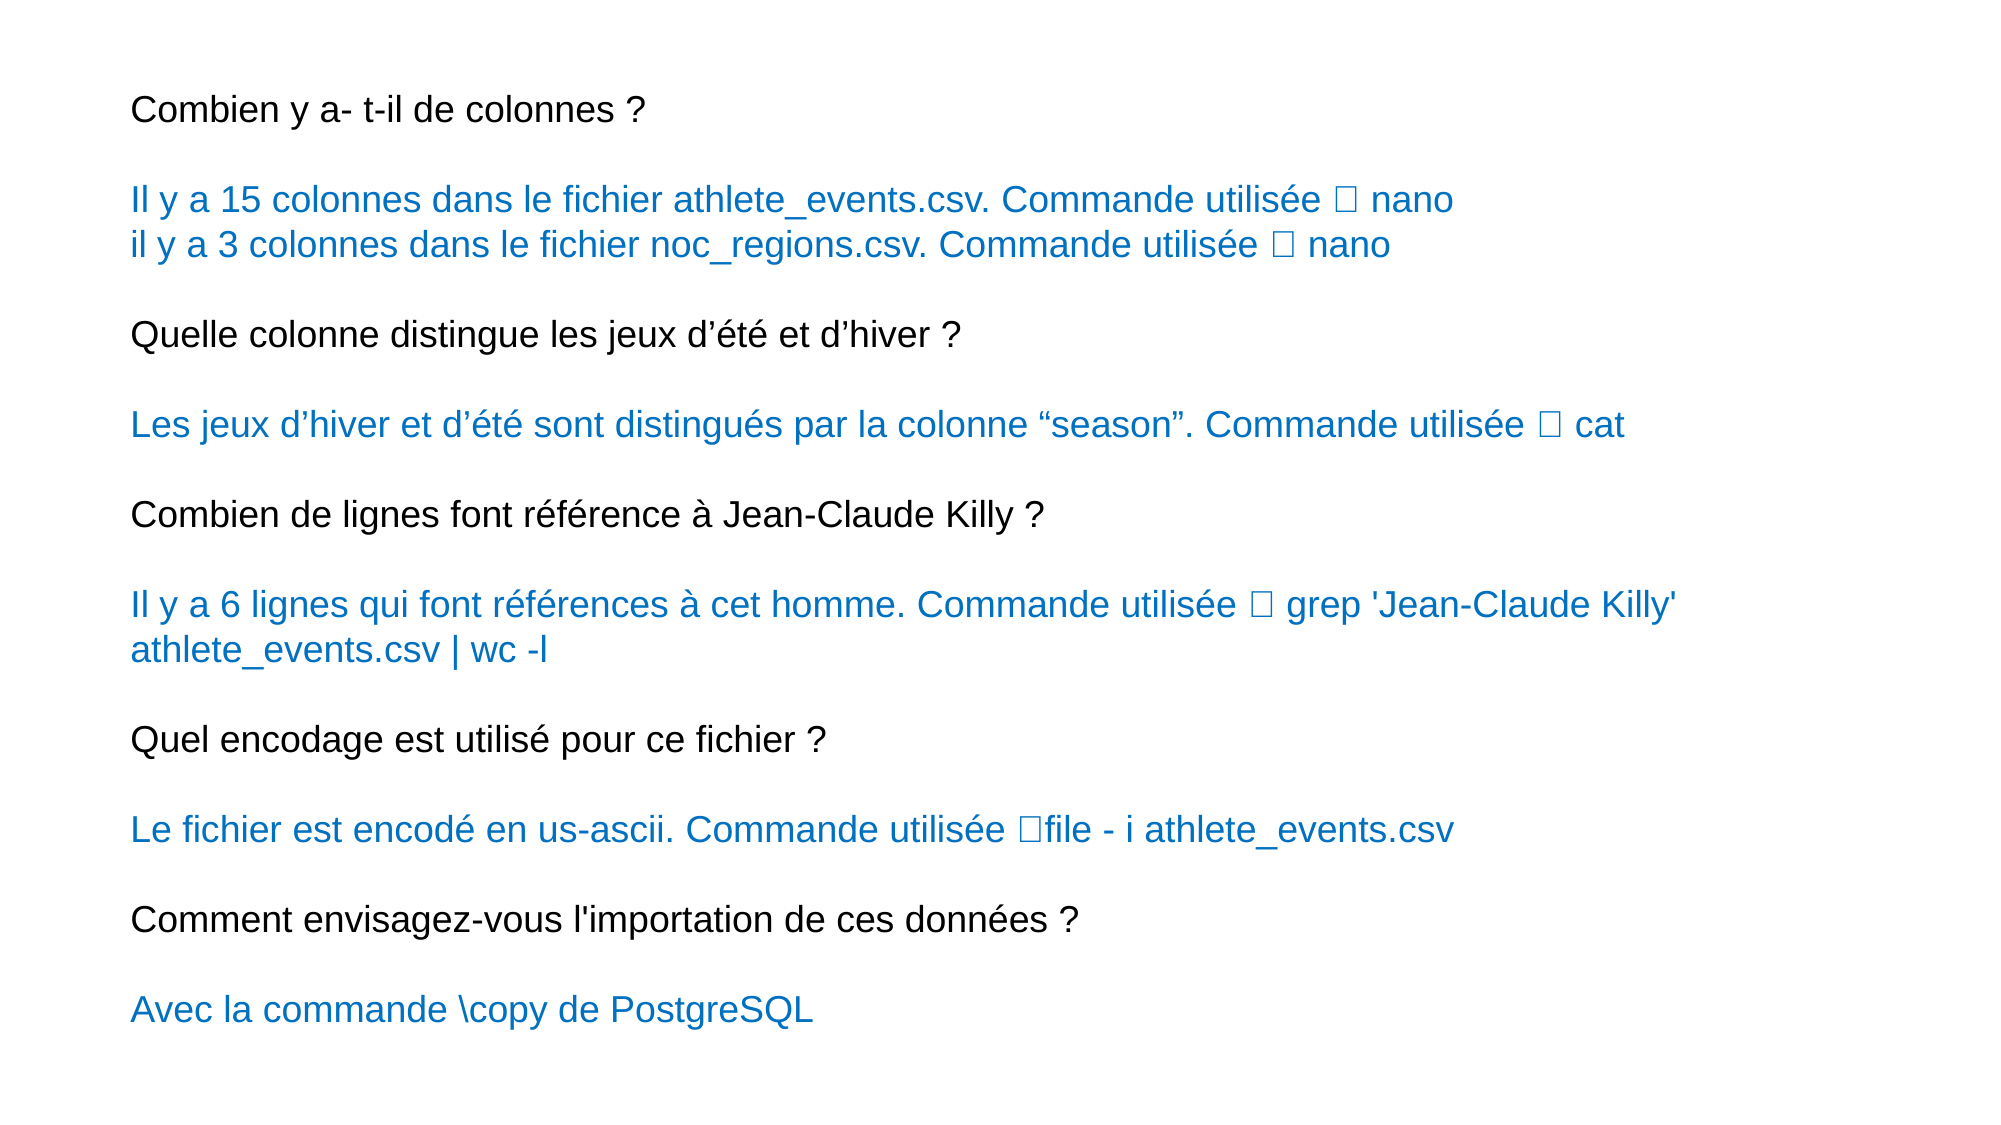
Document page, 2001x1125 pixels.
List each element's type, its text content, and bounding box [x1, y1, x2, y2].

text_box Combien y a- t-il de colonnes ? Il y a 15 colonnes dans le fichier athlete_events.csv. Commande utilisée  nano il y a 3 colonnes dans le fichier noc_regions.csv. Commande utilisée  nano Quelle colonne distingue les jeux d’été et d’hiver ? Les jeux d’hiver et d’été sont distingués par la colonne “season”. Commande utilisée  cat Combien de lignes font référence à Jean-Claude Killy ? Il y a 6 lignes qui font références à cet homme. Commande utilisée  grep 'Jean-Claude Killy' athlete_events.csv | wc -l Quel encodage est utilisé pour ce fichier ? Le fichier est encodé en us-ascii. Commande utilisée file - i athlete_events.csv Comment envisagez-vous l'importation de ces données ? Avec la commande \copy de PostgreSQL [115, 77, 1885, 1048]
